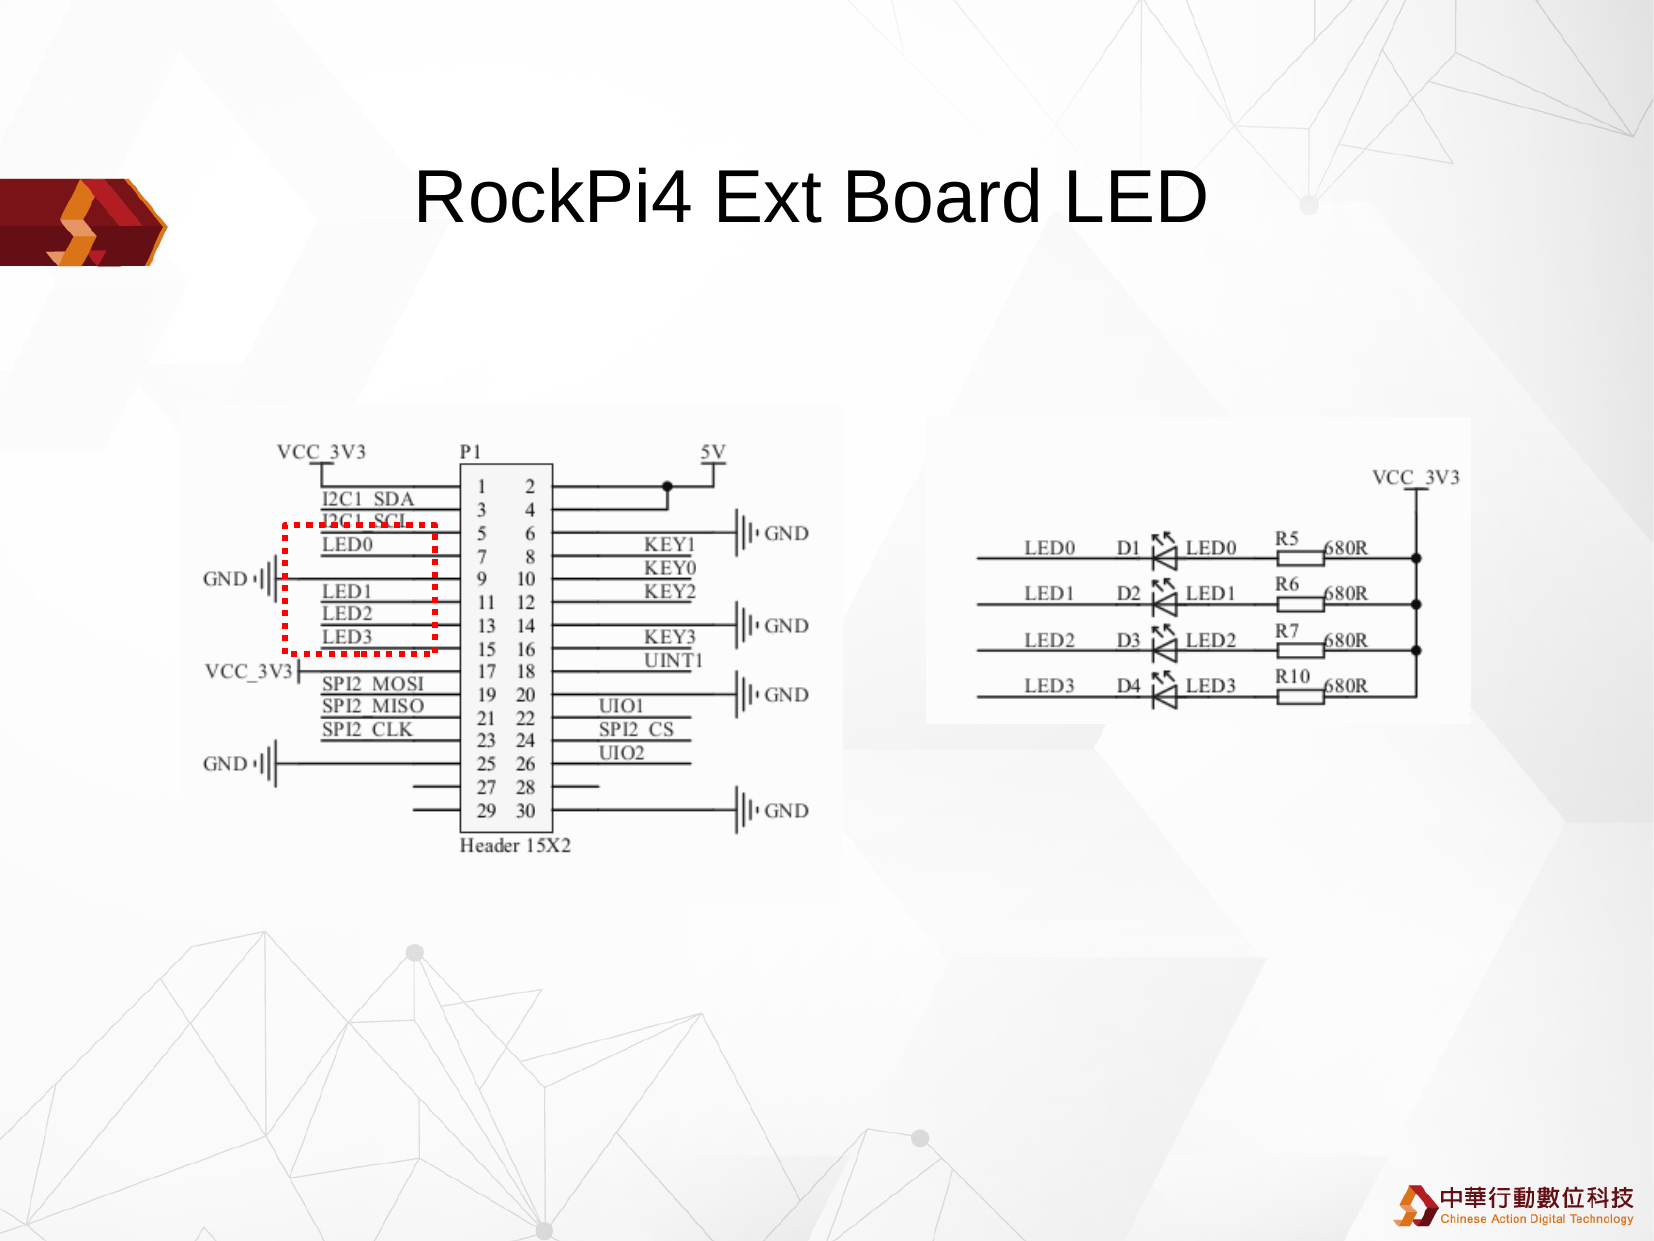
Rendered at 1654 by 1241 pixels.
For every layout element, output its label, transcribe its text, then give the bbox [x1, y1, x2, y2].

picture [0, 0, 1654, 1241]
title RockPi4 Ext Board LED [118, 112, 1506, 281]
